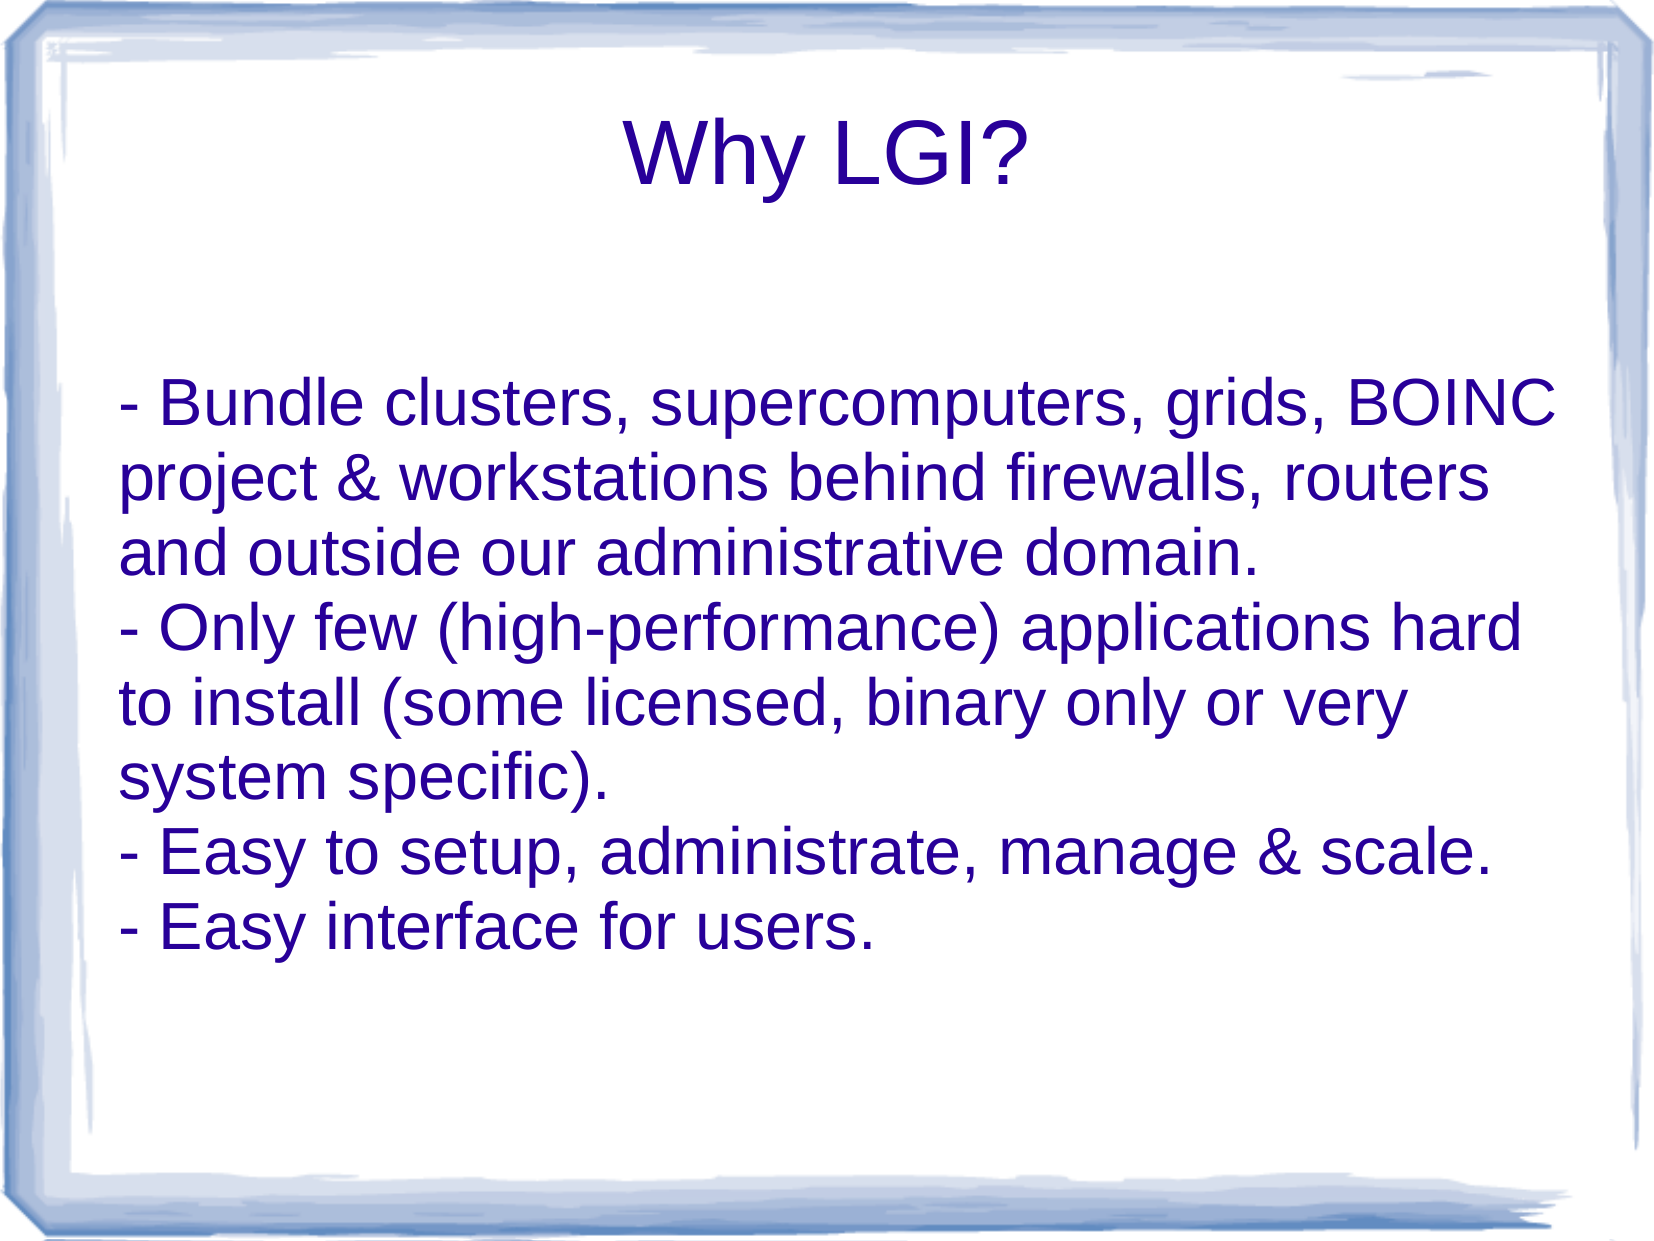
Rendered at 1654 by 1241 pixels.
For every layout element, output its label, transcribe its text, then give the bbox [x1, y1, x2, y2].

picture [0, 0, 1654, 1241]
title Why LGI? [82, 56, 1571, 250]
subtitle - Bundle clusters, supercomputers, grids, BOINC project & workstations behind firewalls, routers and outside our administrative domain. - Only few (high-performance) applications hard to install (some licensed, binary only or very system specific). - Easy to setup, administrate, manage & scale. - Easy interface for users. [118, 275, 1571, 1054]
